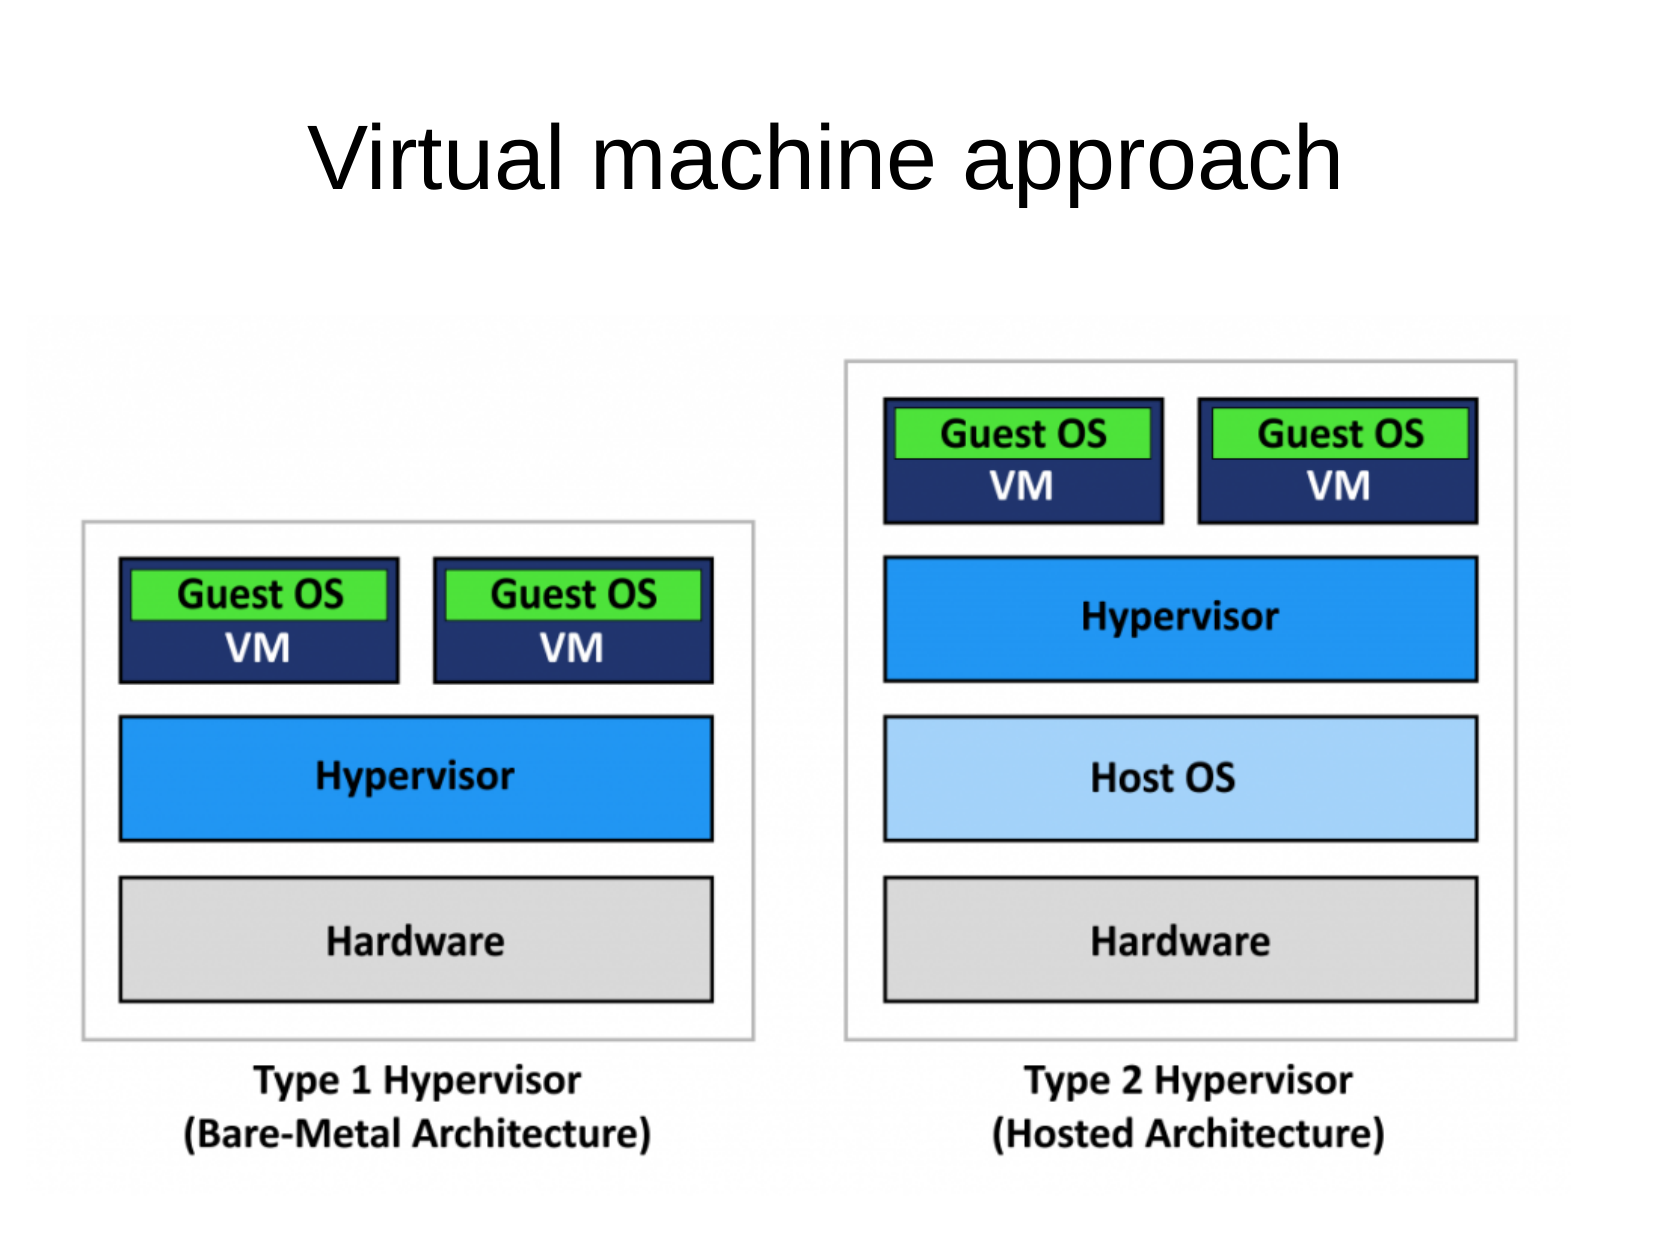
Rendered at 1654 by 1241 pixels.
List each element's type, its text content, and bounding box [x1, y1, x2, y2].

title Virtual machine approach [82, 49, 1571, 257]
picture [26, 315, 1571, 1197]
